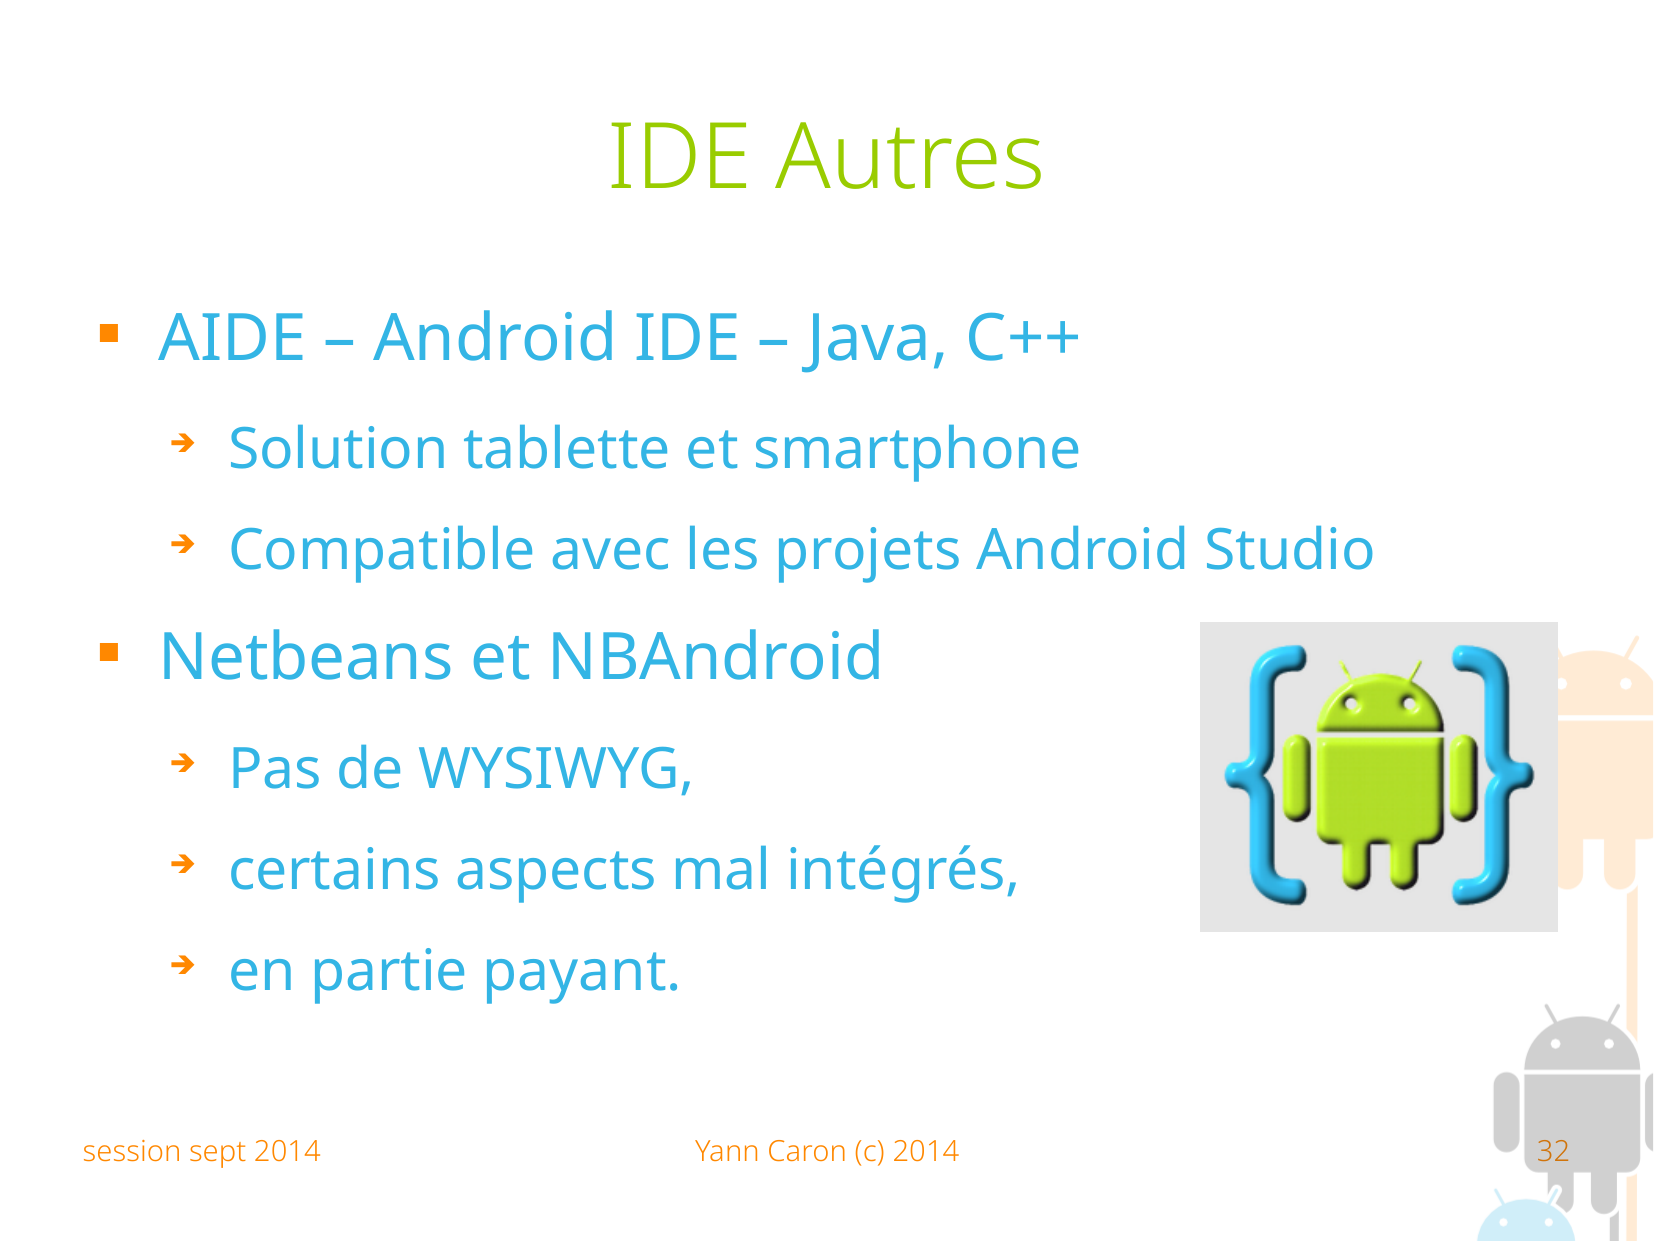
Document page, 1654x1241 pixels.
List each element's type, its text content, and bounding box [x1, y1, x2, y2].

list AIDE – Android IDE – Java, C++ Solution tablette et smartphone Compatible avec les projets Android Studio Netbeans et NBAndroid Pas de WYSIWYG, certains aspects mal intégrés, en partie payant. [82, 290, 1571, 1010]
picture [240, 423, 1654, 1241]
picture [1200, 622, 1558, 933]
title IDE Autres [82, 49, 1571, 257]
